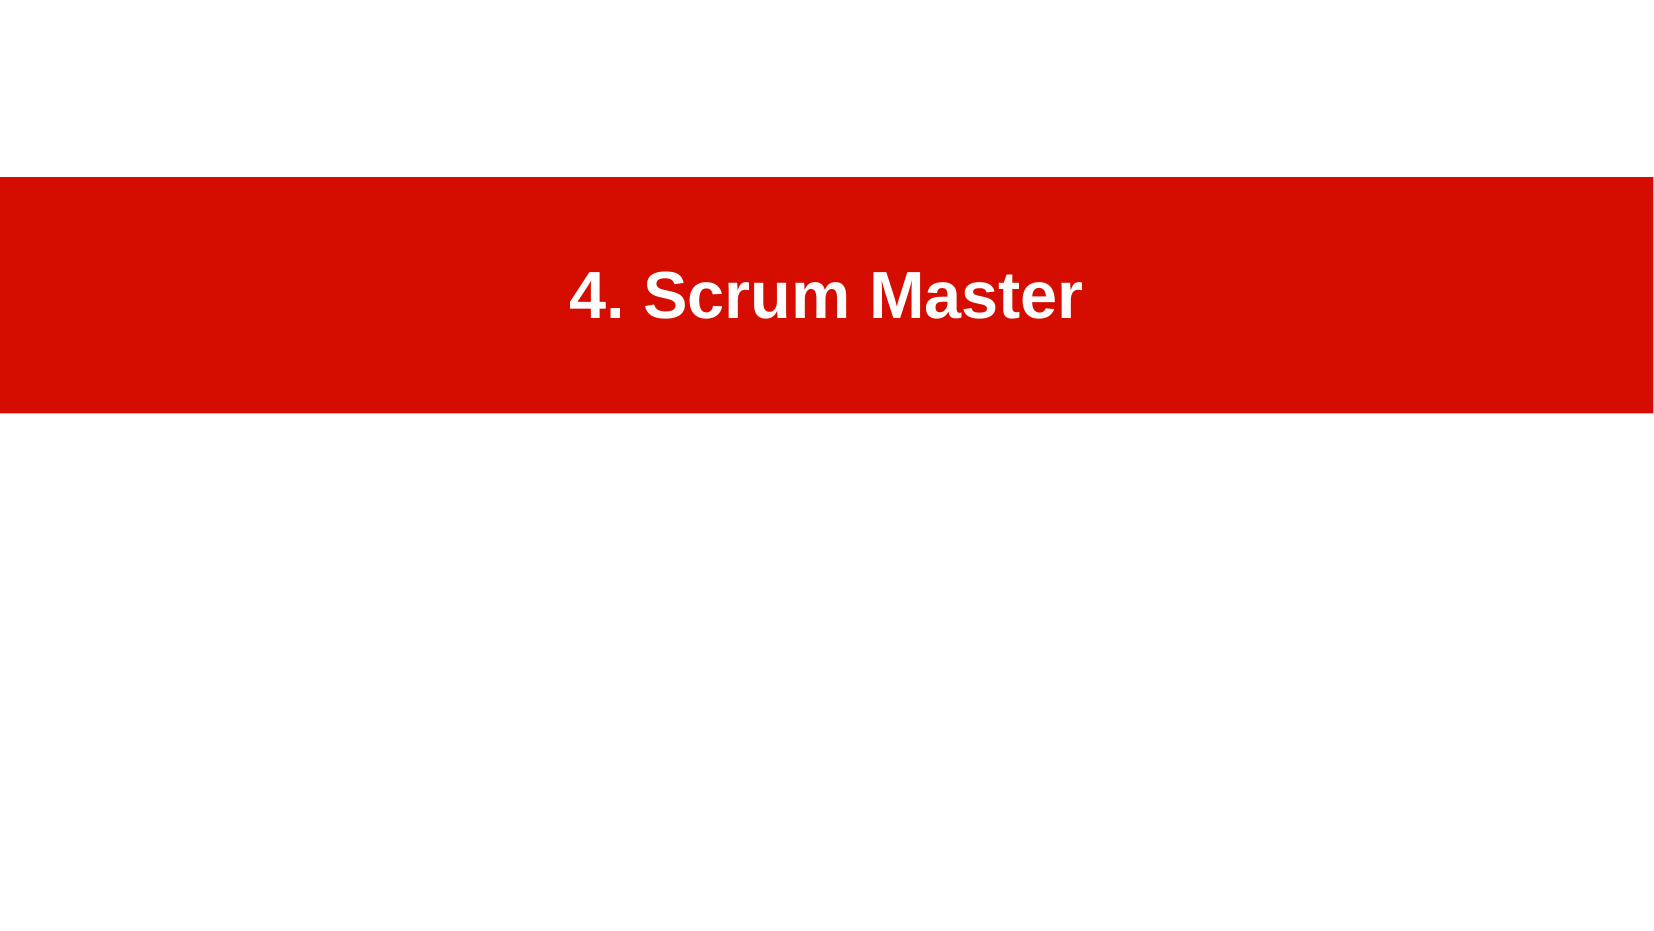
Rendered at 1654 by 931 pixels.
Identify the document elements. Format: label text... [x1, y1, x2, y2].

title 4. Scrum Master [0, 177, 1654, 414]
